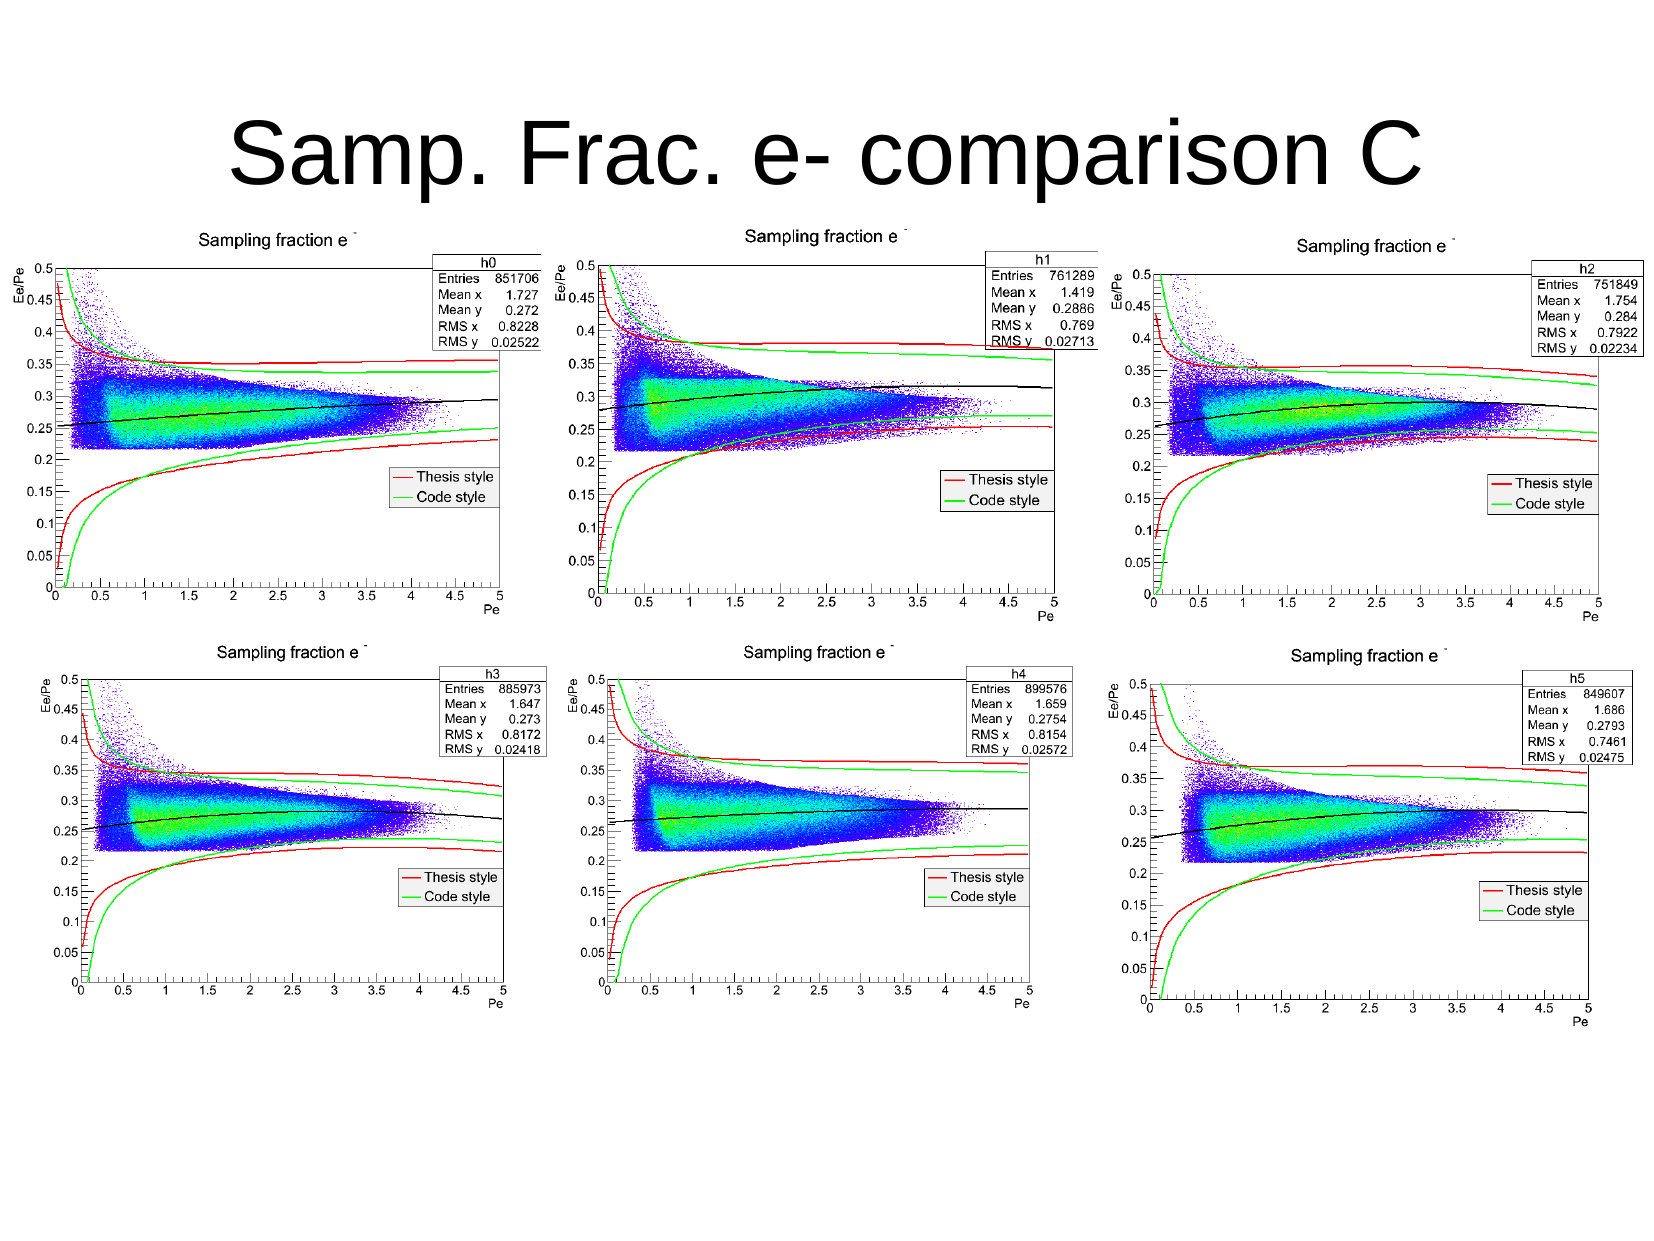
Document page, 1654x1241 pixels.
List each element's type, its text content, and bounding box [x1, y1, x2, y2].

picture [1095, 644, 1643, 1039]
picture [0, 224, 1654, 634]
title Samp. Frac. e- comparison C [82, 49, 1571, 234]
picture [28, 641, 1082, 1021]
